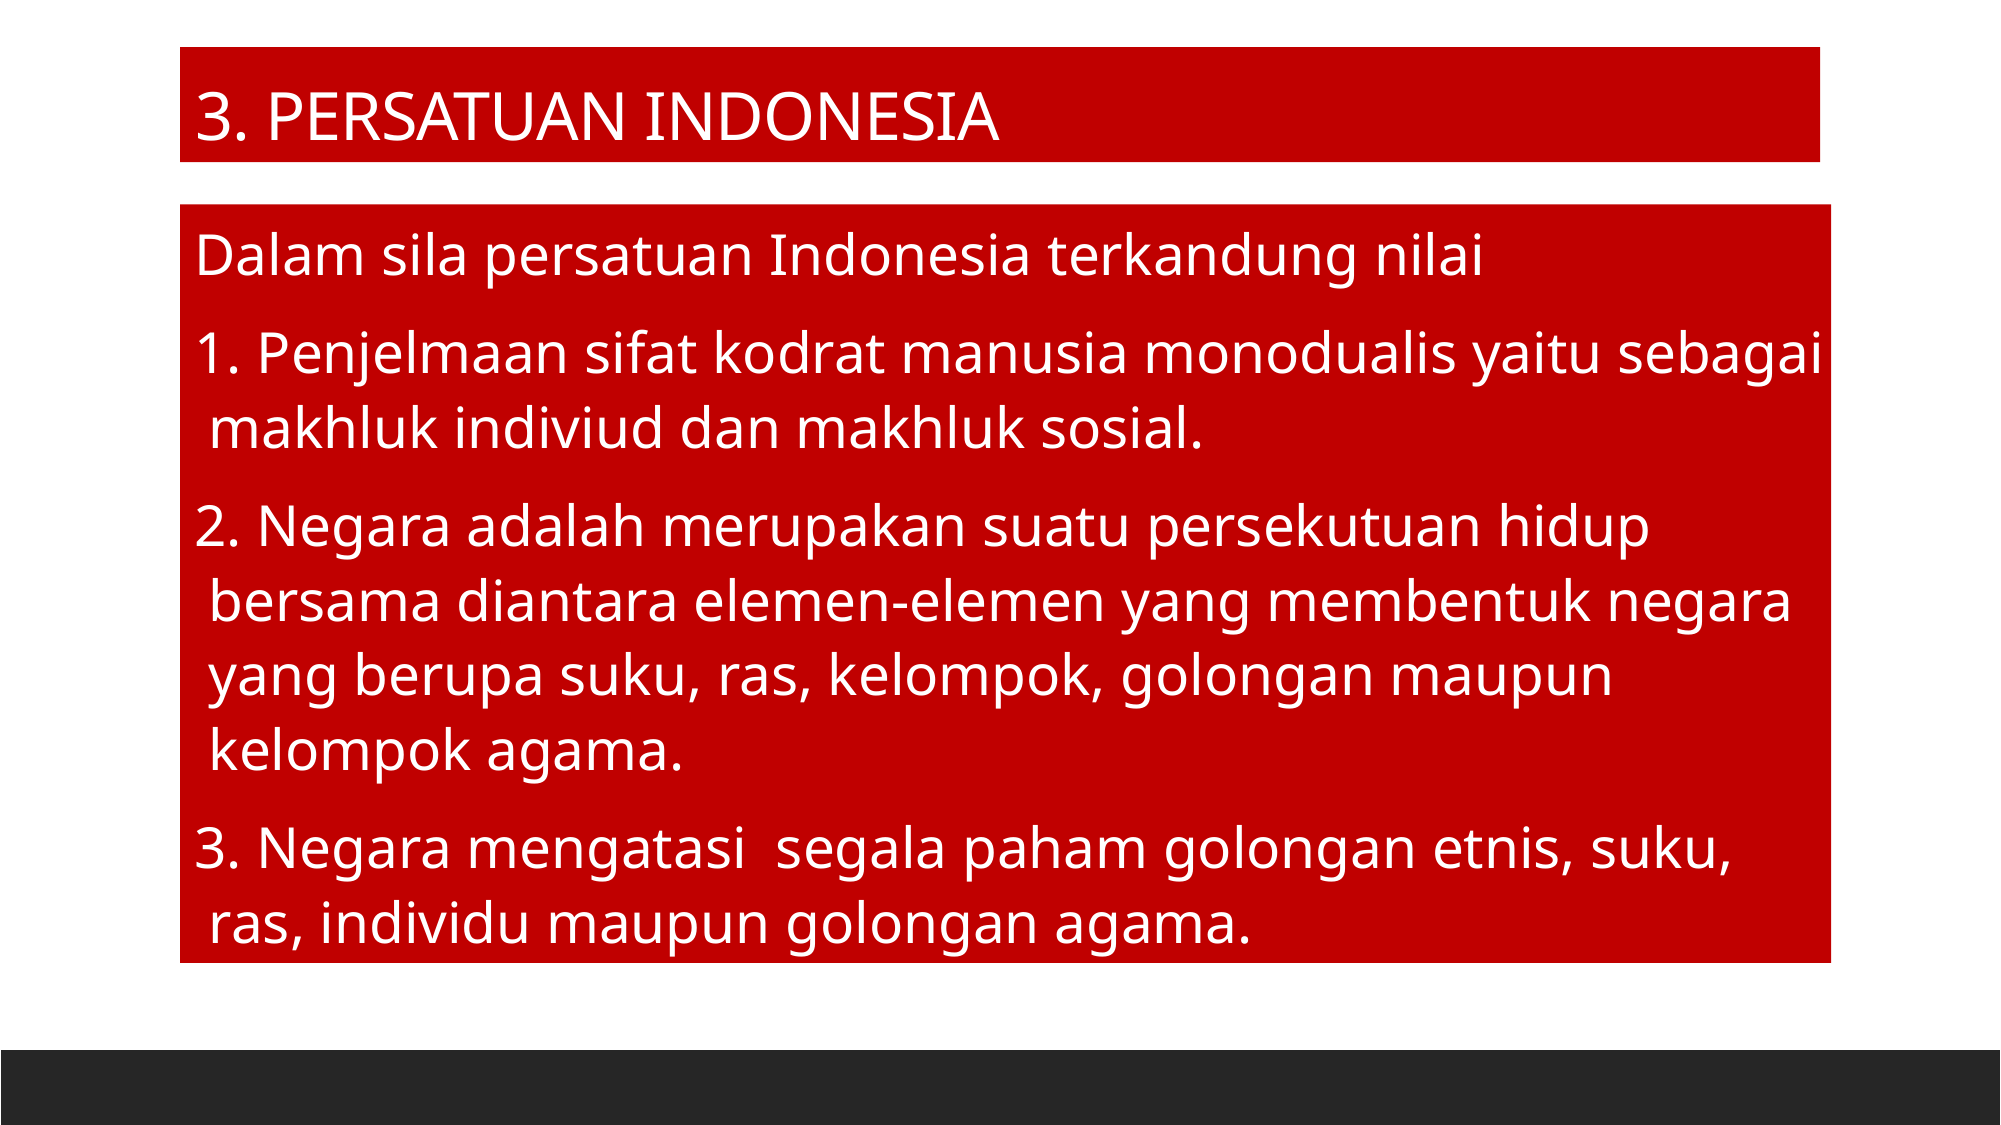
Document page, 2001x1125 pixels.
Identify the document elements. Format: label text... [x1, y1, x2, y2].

list Dalam sila persatuan Indonesia terkandung nilai 1. Penjelmaan sifat kodrat manusia monodualis yaitu sebagai makhluk indiviud dan makhluk sosial. 2. Negara adalah merupakan suatu persekutuan hidup bersama diantara elemen-elemen yang membentuk negara yang berupa suku, ras, kelompok, golongan maupun kelompok agama. 3. Negara mengatasi segala paham golongan etnis, suku, ras, individu maupun golongan agama. [180, 204, 1832, 963]
title 3. PERSATUAN INDONESIA [180, 47, 1821, 163]
